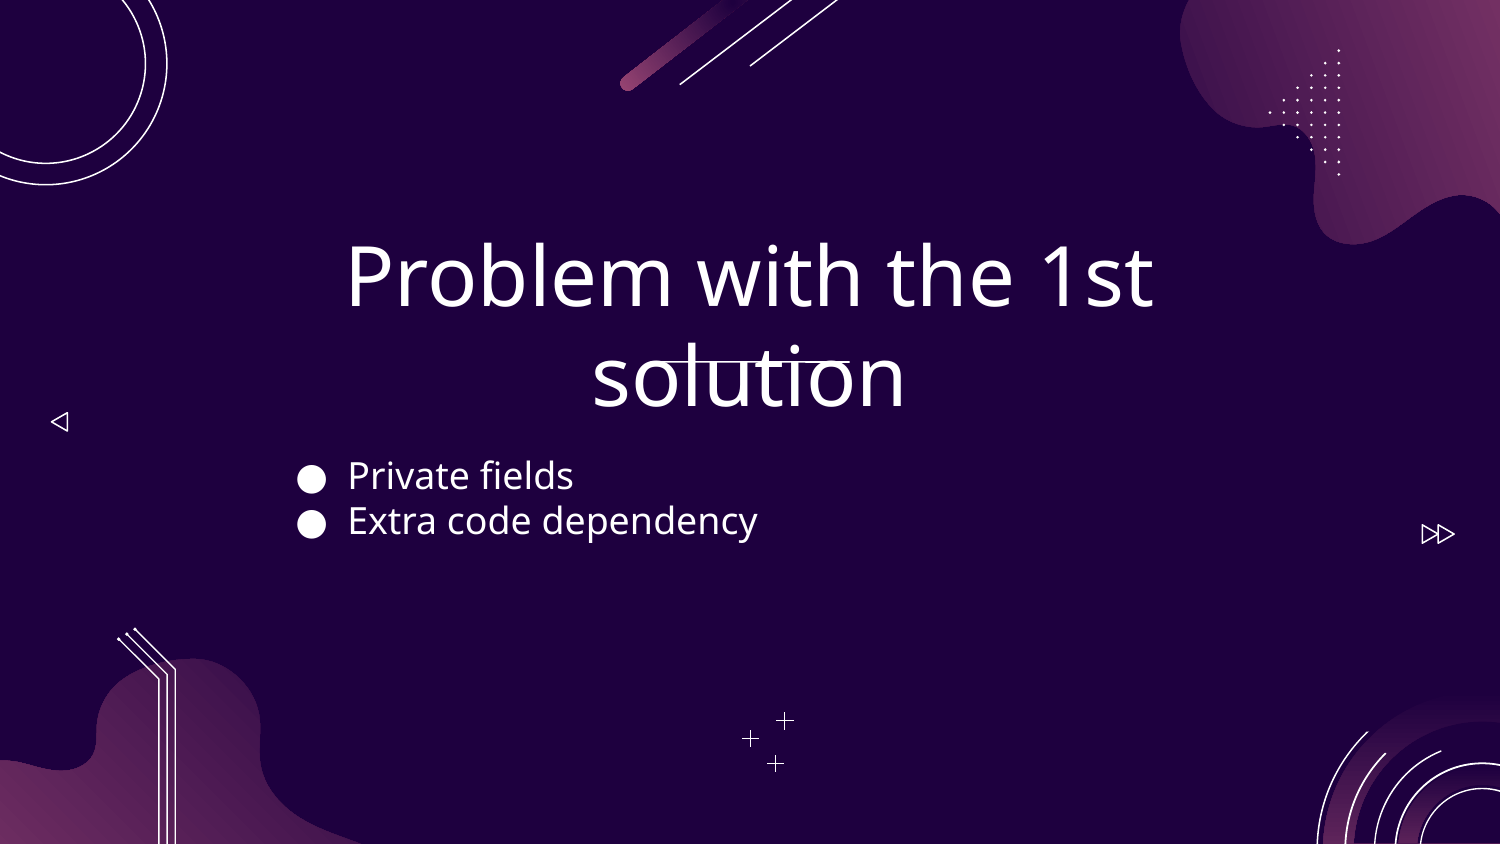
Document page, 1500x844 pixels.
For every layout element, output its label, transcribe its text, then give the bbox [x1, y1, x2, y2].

text_box [742, 730, 759, 747]
text_box [124, 632, 168, 844]
text_box [767, 755, 784, 772]
text_box Problem with the 1st solution [257, 207, 1243, 348]
text_box [116, 637, 160, 844]
text_box [776, 712, 794, 730]
text_box Private fields Extra code dependency [257, 393, 1243, 601]
text_box [133, 627, 176, 844]
